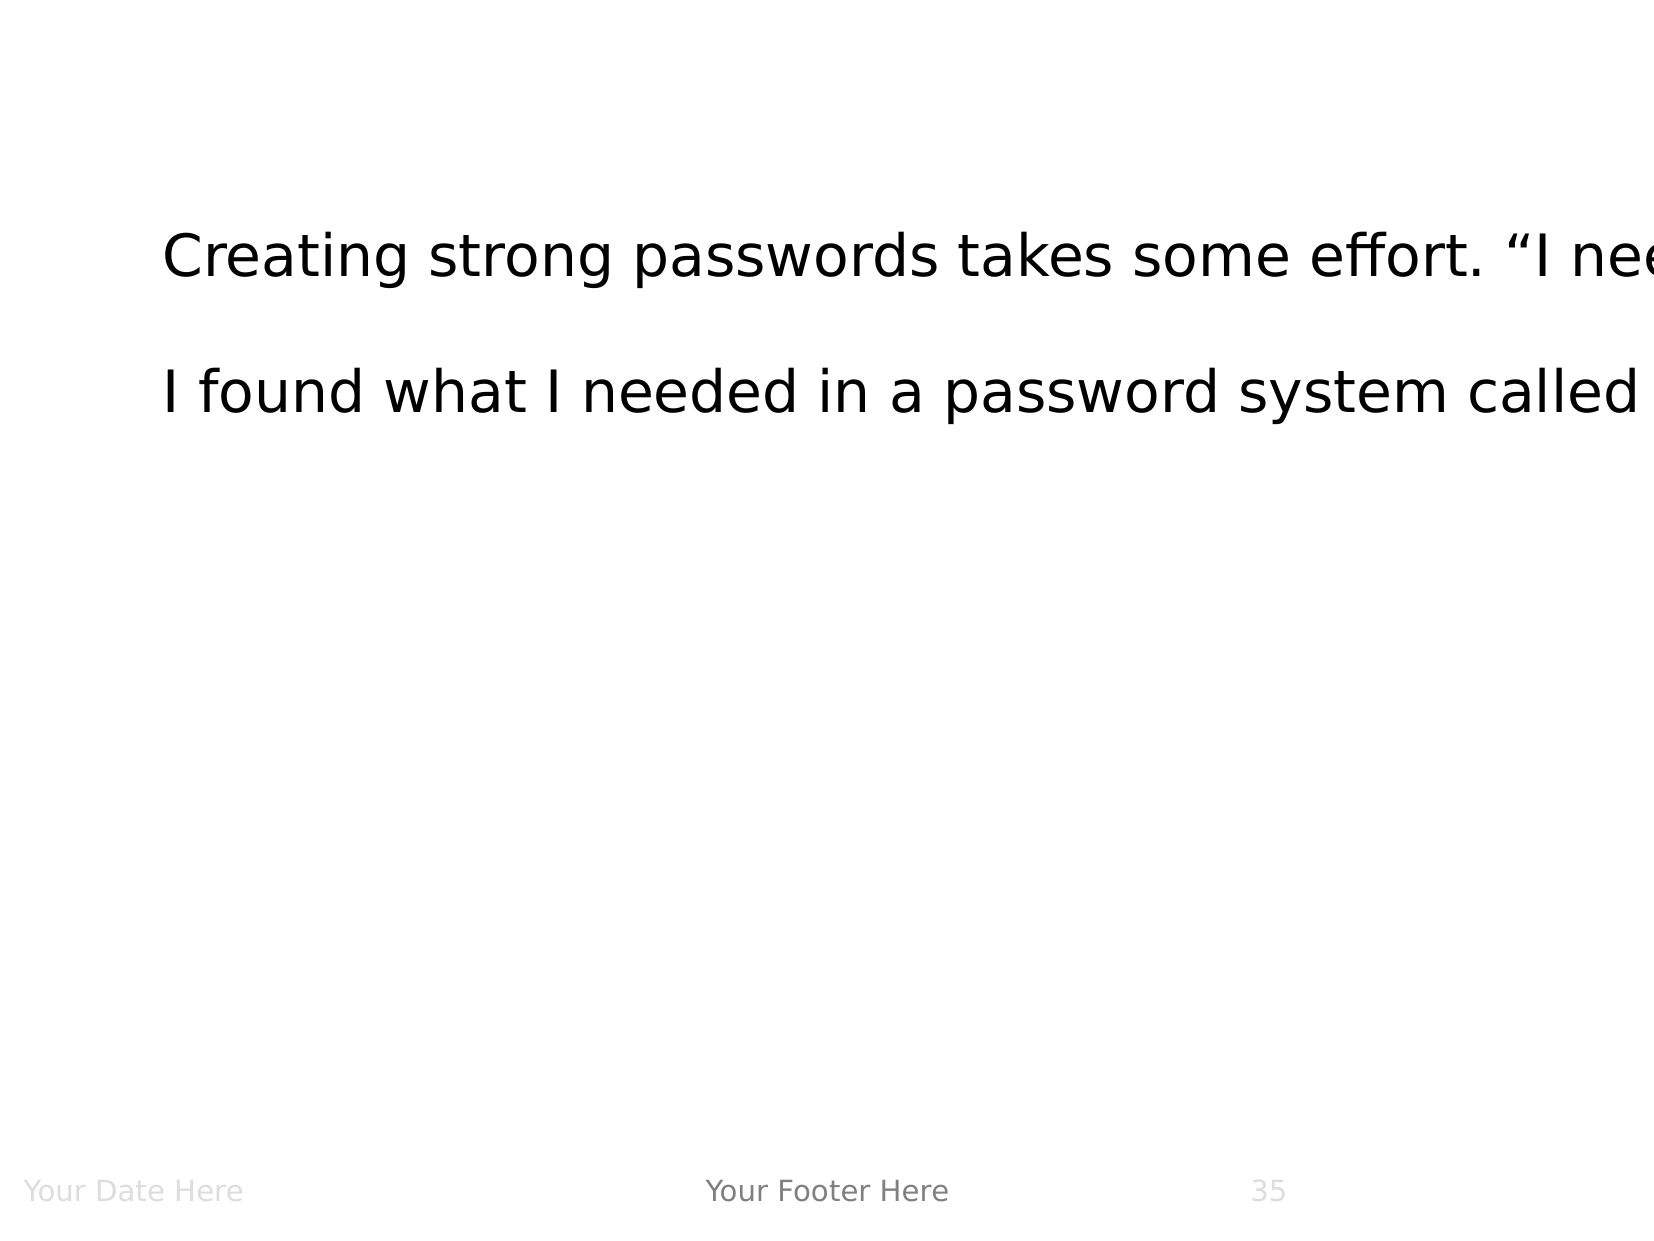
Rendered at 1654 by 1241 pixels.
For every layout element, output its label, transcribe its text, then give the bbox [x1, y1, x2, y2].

text_box Creating strong passwords takes some effort. “I needed a system where I didn’t have to think. (!yes!) I found what I needed in a password system called Diceware. It is deceptively simple; you roll a six-sided die five times and use the results to pick numbers from the Diceware word list….” [147, 215, 1493, 748]
text_box [1250, 1172, 1636, 1241]
text_box Your Date Here [23, 1172, 409, 1241]
text_box Your Footer Here [565, 1172, 1090, 1241]
